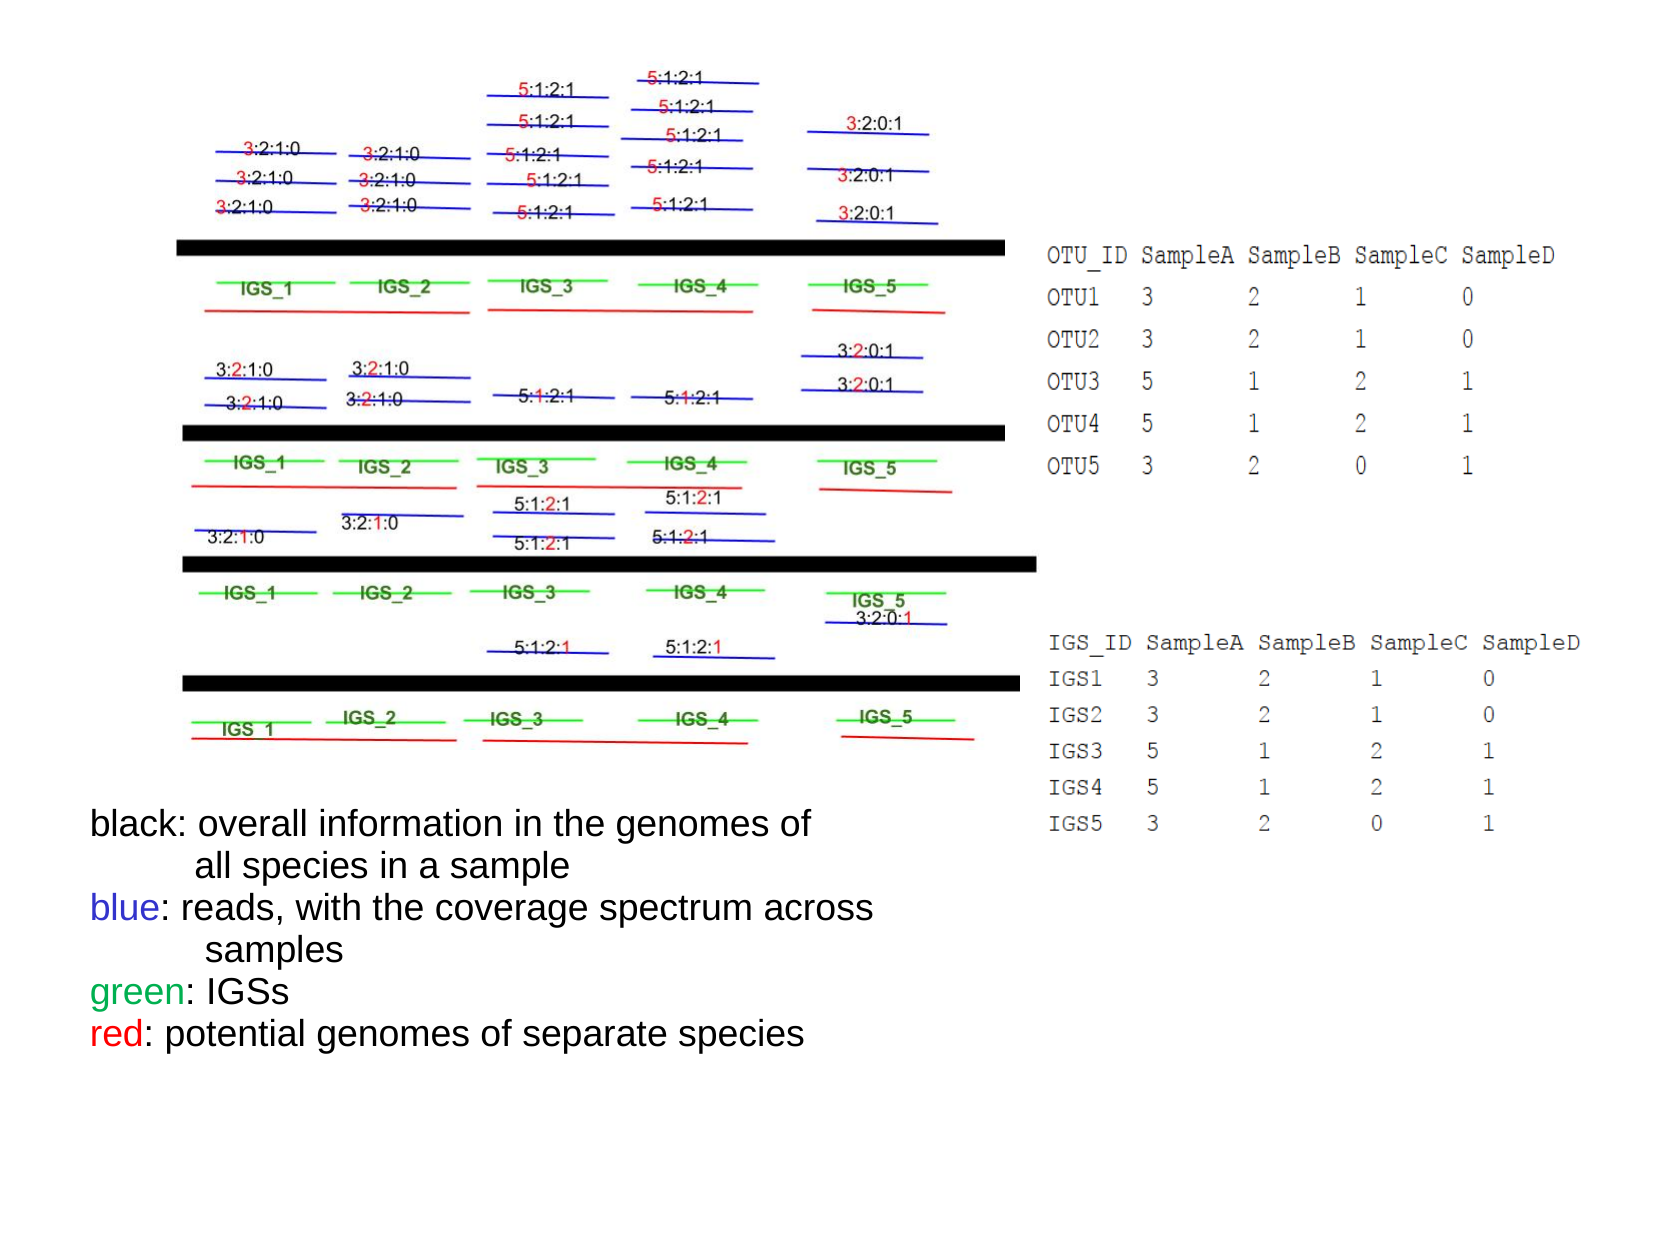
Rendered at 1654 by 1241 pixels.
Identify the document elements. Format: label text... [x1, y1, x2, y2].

text_box black: overall information in the genomes of all species in a sample blue: reads, with the coverage spectrum across samples green: IGSs red: potential genomes of separate species [75, 795, 901, 1059]
picture [135, 29, 1636, 856]
